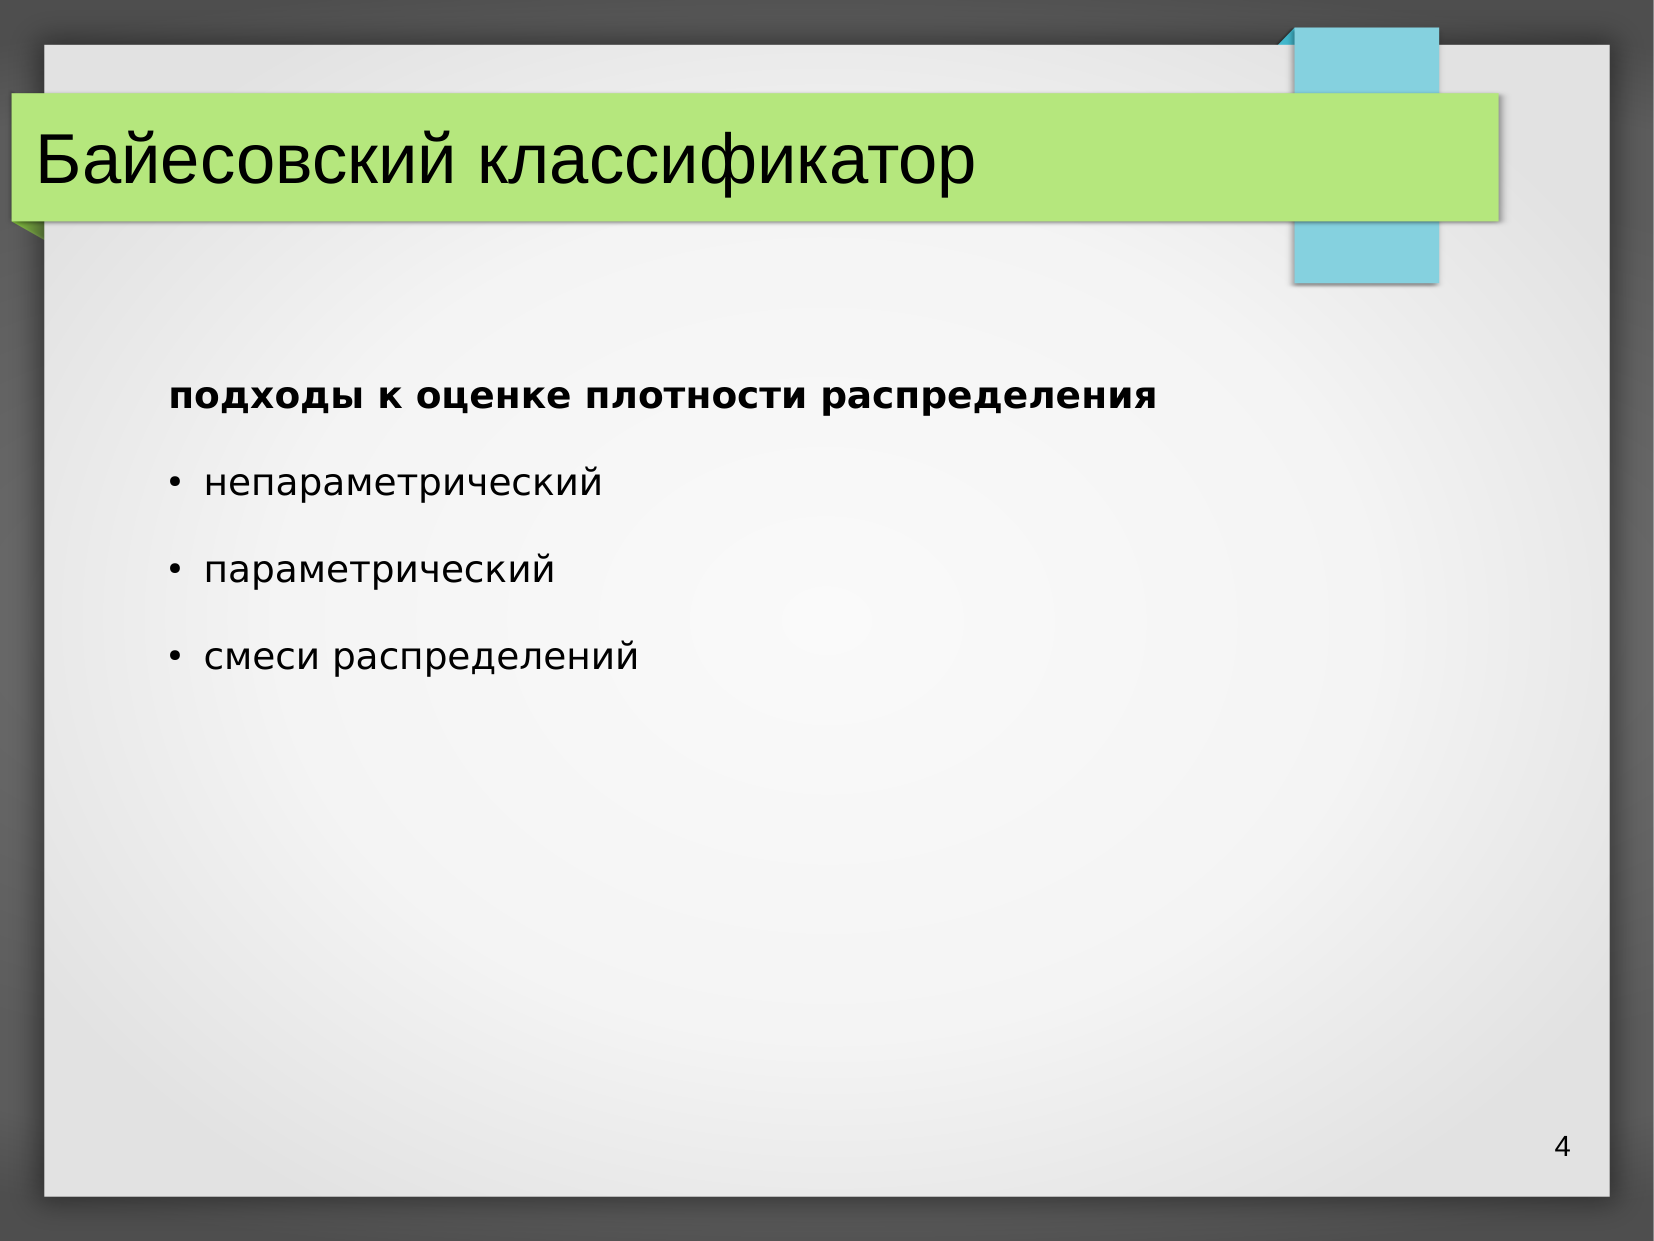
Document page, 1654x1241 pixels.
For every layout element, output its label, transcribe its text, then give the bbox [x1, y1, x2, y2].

picture [0, 0, 1654, 1241]
title Байесовский классификатор [35, 118, 1489, 199]
text_box подходы к оценке плотности распределения непараметрический параметрический смеси распределений [153, 366, 1418, 733]
